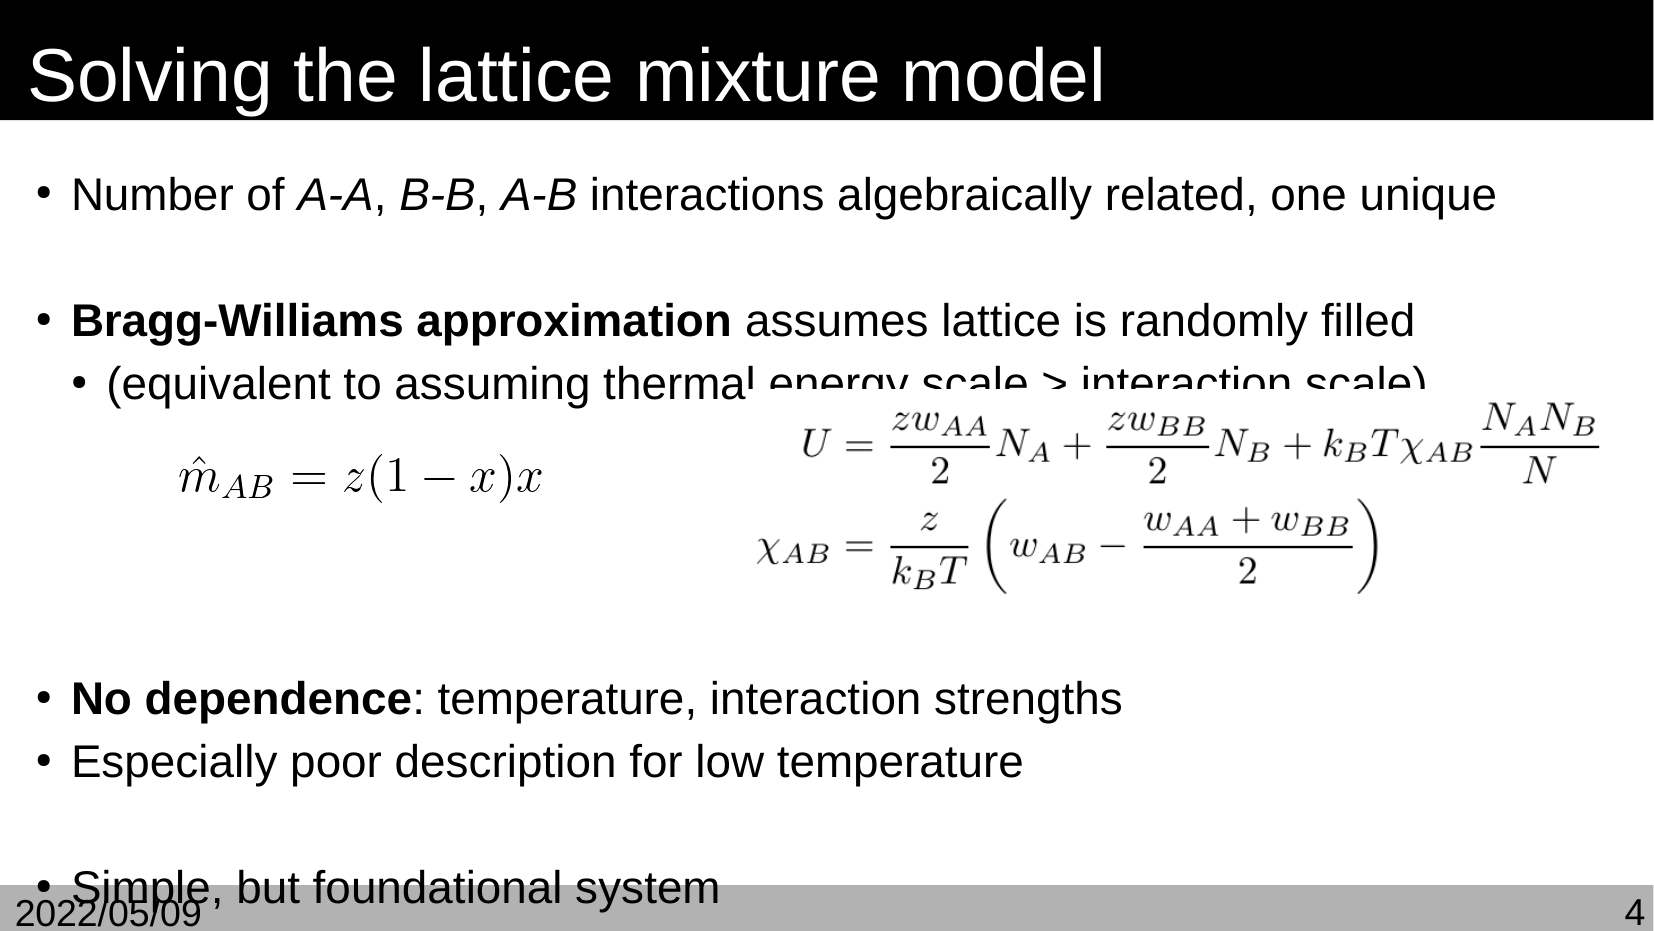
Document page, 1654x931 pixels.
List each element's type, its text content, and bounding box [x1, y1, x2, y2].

text_box Solving the lattice mixture model [12, 26, 1624, 129]
text_box [532, 891, 544, 900]
text_box Number of A-A, B-B, A-B interactions algebraically related, one unique Bragg-Williams approximation assumes lattice is randomly filled (equivalent to assuming thermal energy scale > interaction scale) No dependence: temperature, interaction strengths Especially poor description for low temperature Simple, but foundational system [20, 161, 1621, 878]
text_box [433, 891, 445, 900]
text_box [605, 885, 614, 898]
picture [748, 389, 1606, 604]
text_box <number> [1459, 883, 1654, 931]
picture [165, 449, 556, 514]
text_box [376, 885, 1459, 931]
text_box [481, 885, 494, 900]
text_box [407, 885, 419, 900]
text_box [663, 885, 676, 889]
text_box [0, 0, 1654, 121]
text_box 2022/05/09 [0, 885, 376, 931]
